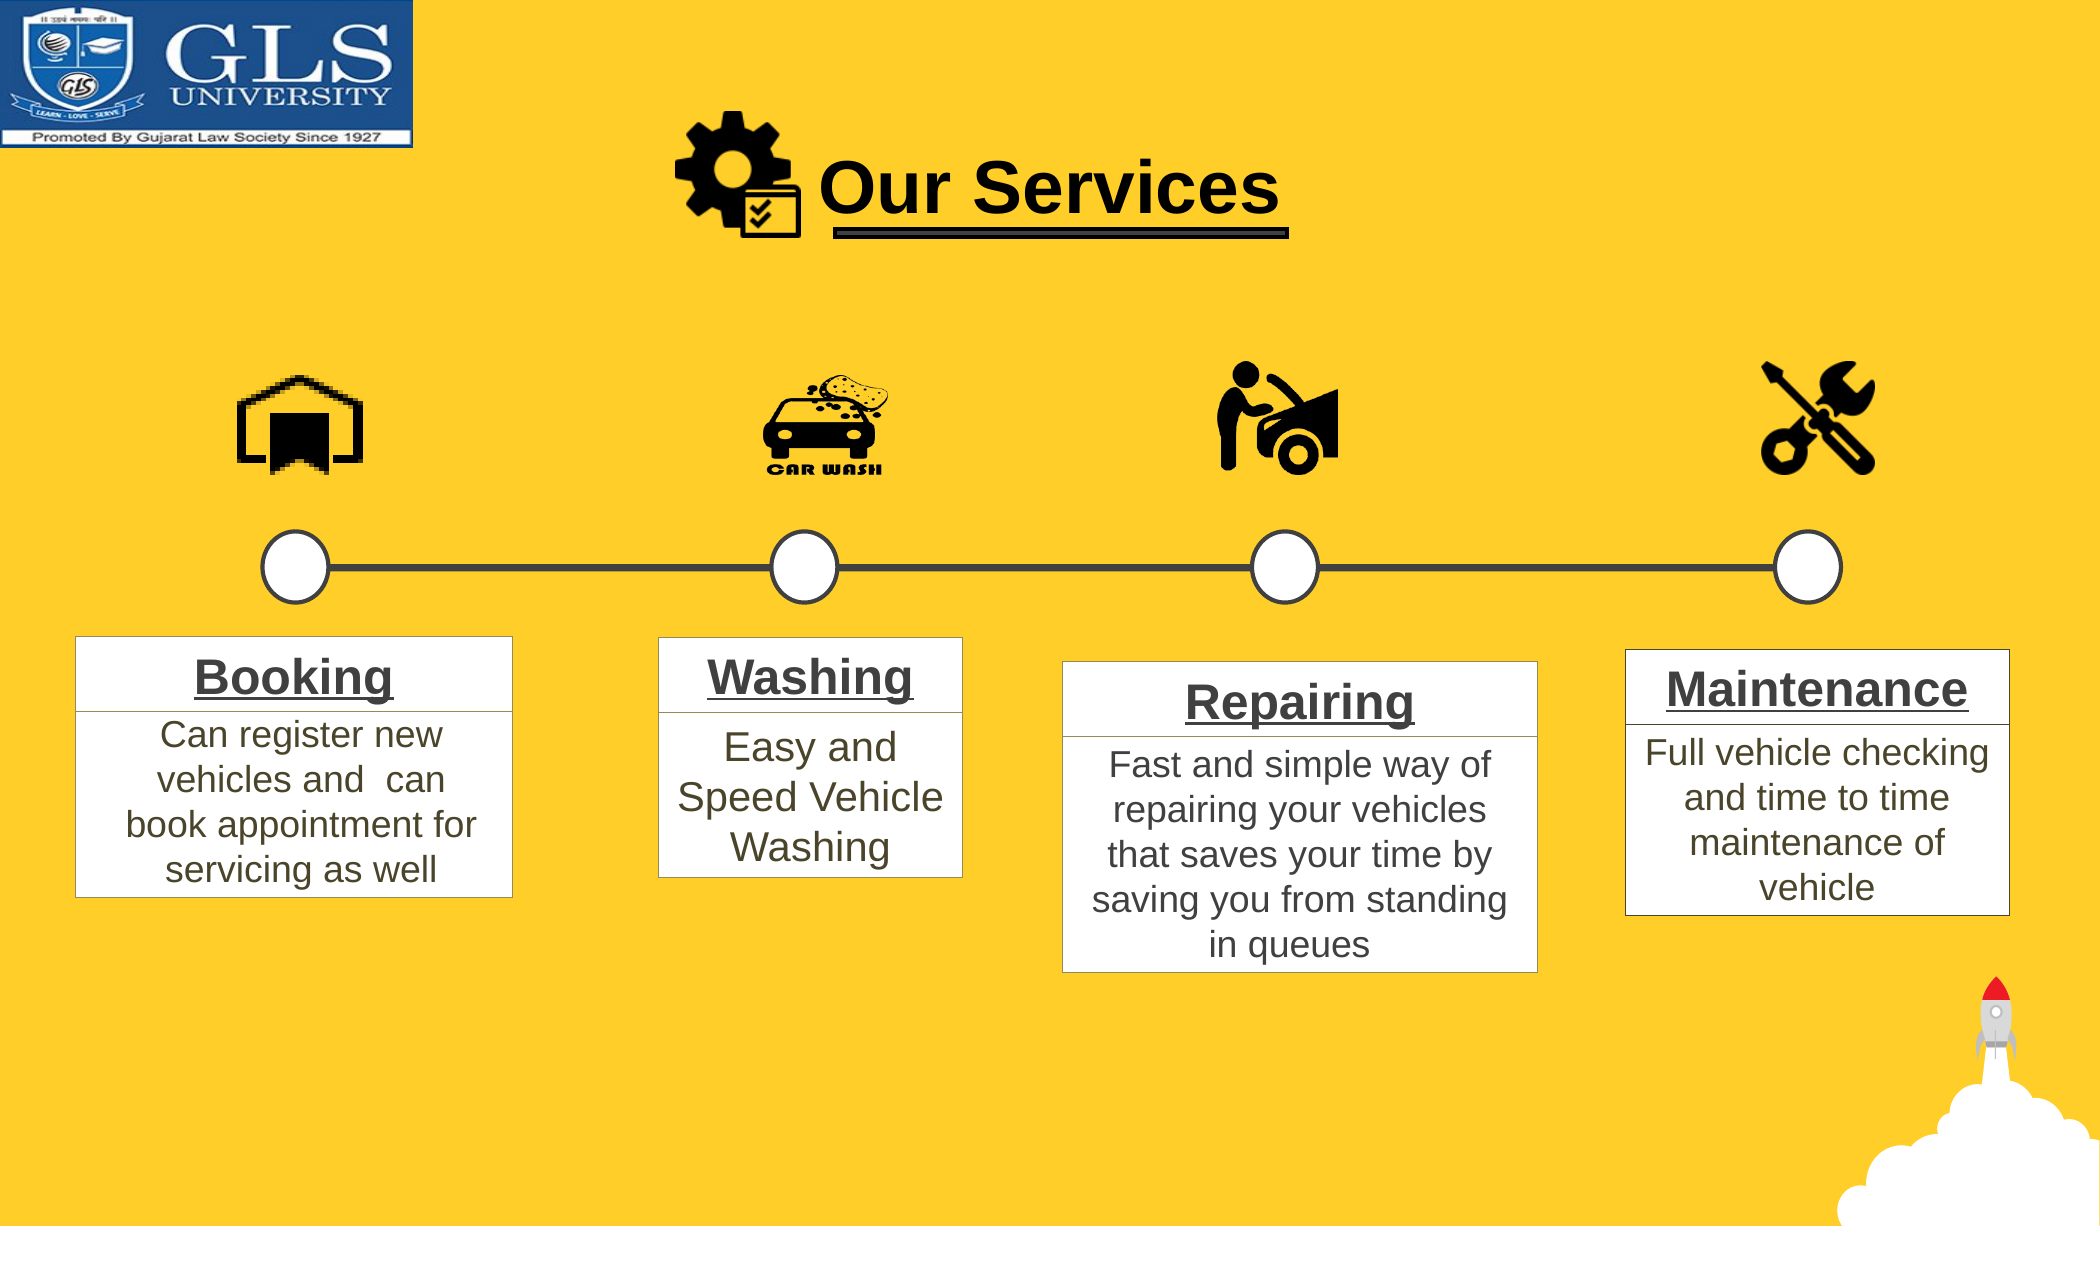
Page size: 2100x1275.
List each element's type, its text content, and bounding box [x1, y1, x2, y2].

text_box Can register new vehicles and can book appointment for servicing as well [75, 712, 513, 898]
text_box Full vehicle checking and time to time maintenance of vehicle [1625, 725, 2010, 916]
picture [1761, 361, 1875, 475]
text_box Fast and simple way of repairing your vehicles that saves your time by saving you from standing in queues [1062, 737, 1538, 973]
picture [1217, 361, 1338, 475]
picture [675, 111, 801, 238]
text_box [835, 229, 1288, 237]
text_box Washing [658, 637, 963, 713]
text_box Repairing [1062, 661, 1538, 737]
text_box Maintenance [1625, 649, 2010, 725]
text_box Easy and Speed Vehicle Washing [658, 713, 963, 878]
picture [237, 375, 363, 475]
text_box Booking [75, 636, 513, 712]
picture [763, 375, 888, 475]
text_box [262, 531, 1841, 603]
text_box Our Services [0, 112, 2100, 256]
picture [0, 0, 413, 148]
